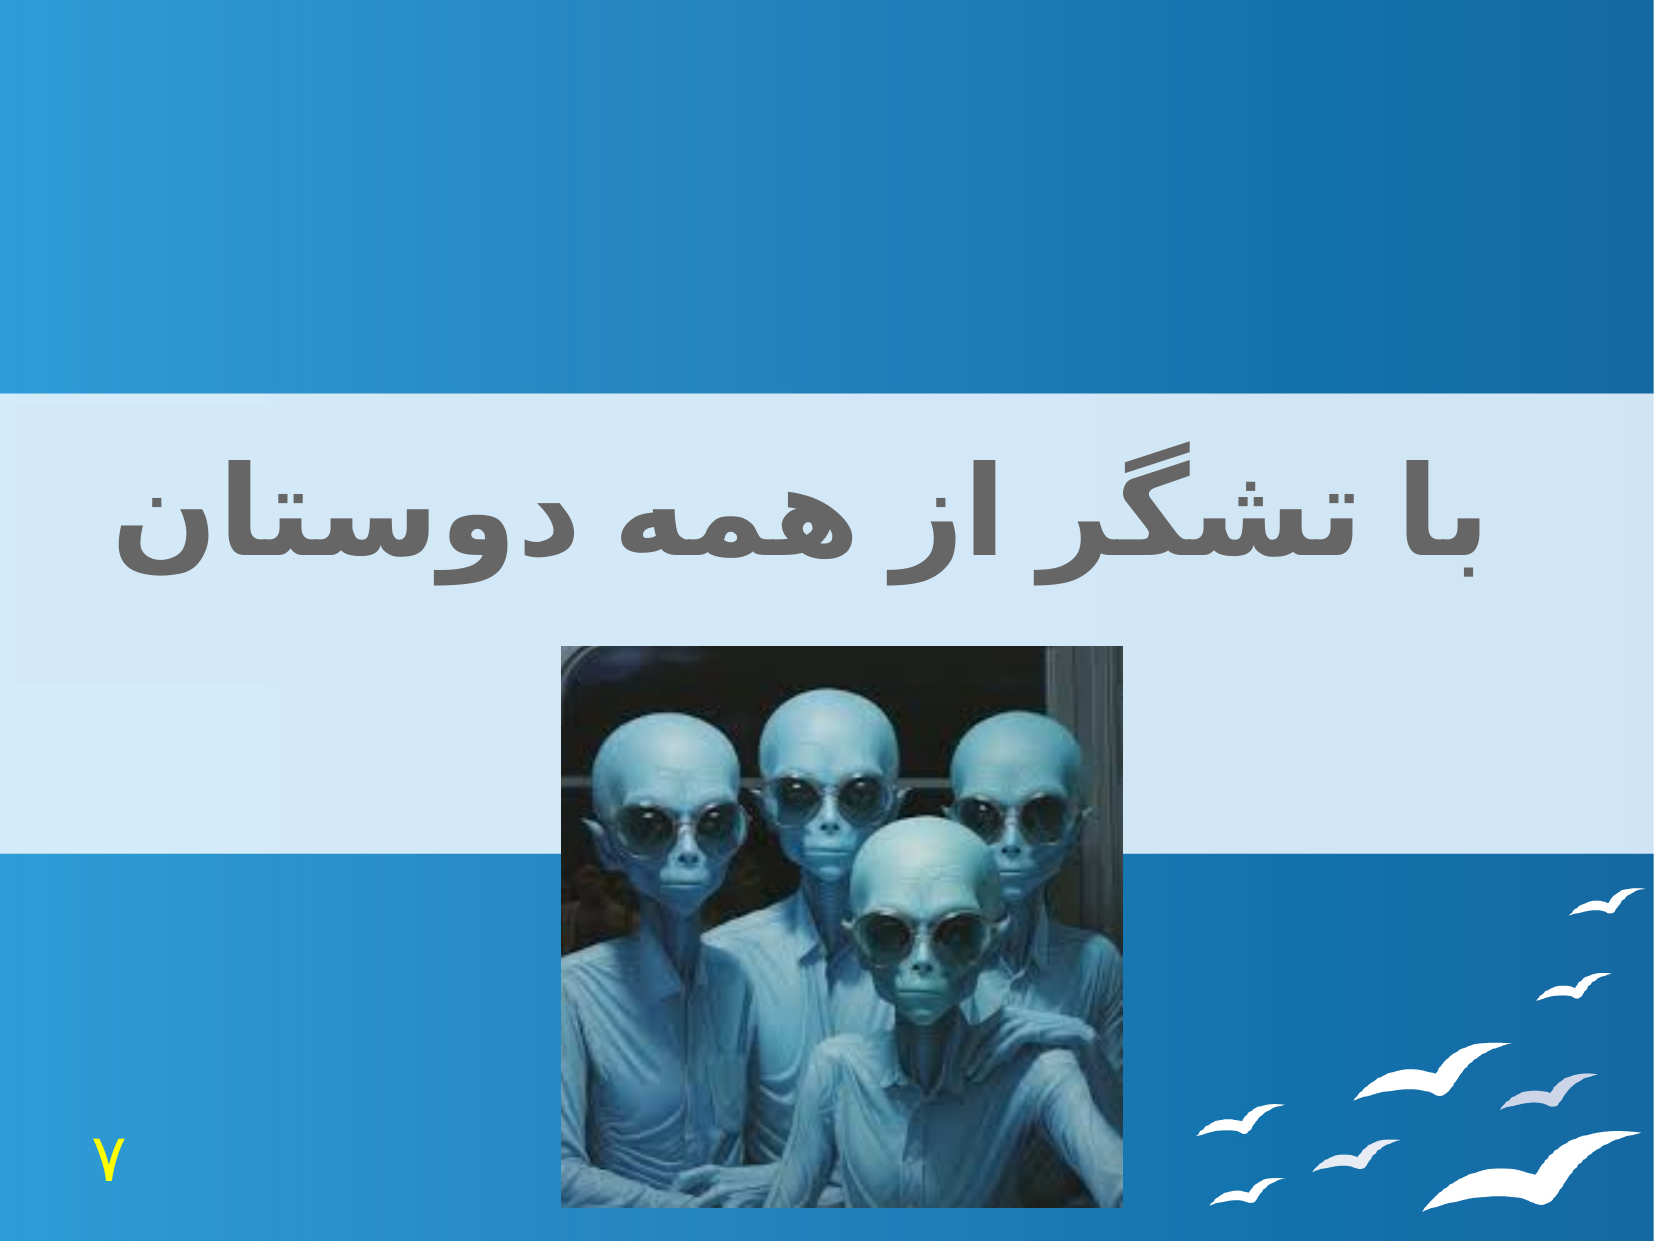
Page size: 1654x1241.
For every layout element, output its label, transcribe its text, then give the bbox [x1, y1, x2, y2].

title با تشگر از همه دوستان [97, 336, 1506, 678]
text_box ۷ [59, 1102, 148, 1241]
picture [0, 0, 1654, 1241]
